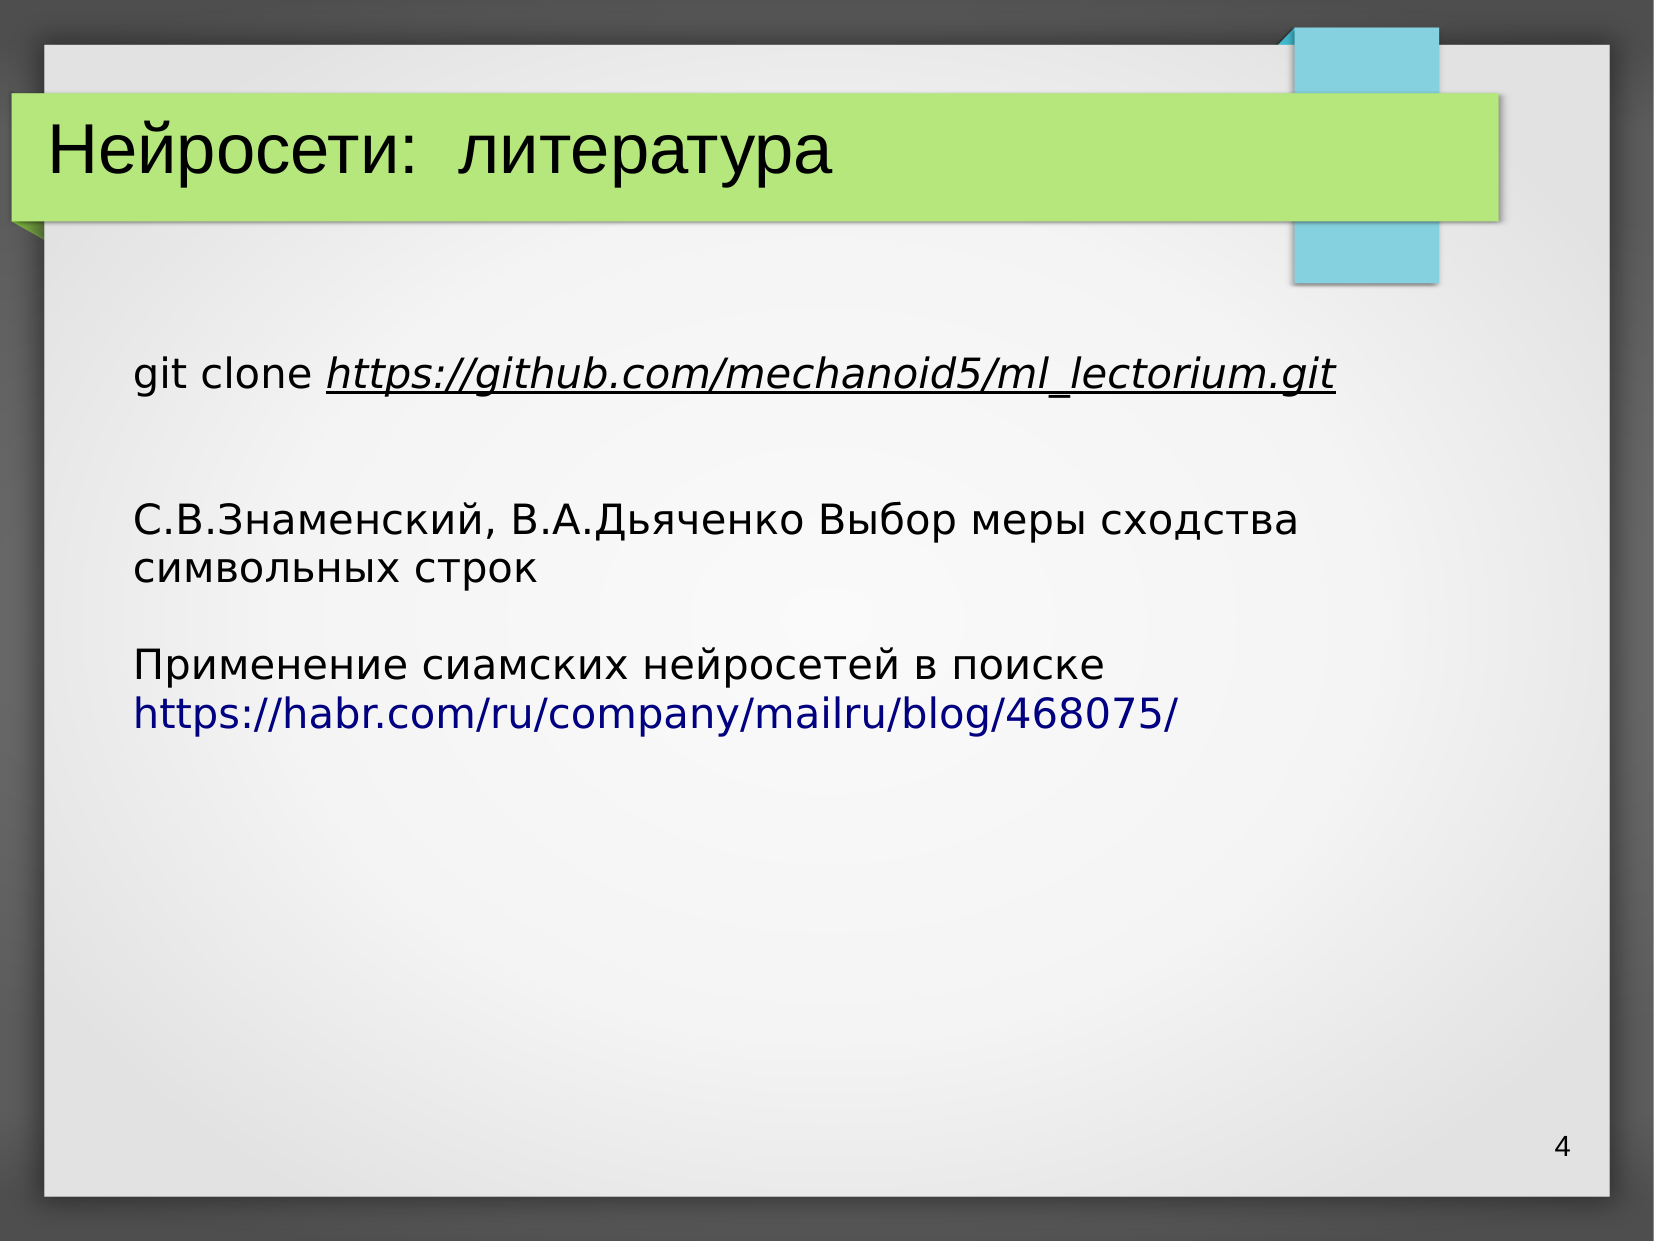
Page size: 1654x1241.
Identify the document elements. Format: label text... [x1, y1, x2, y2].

text_box git clone https://github.com/mechanoid5/ml_lectorium.git С.В.Знаменский, В.А.Дьяченко Выбор меры сходства символьных строк Применение сиамских нейросетей в поиске https://habr.com/ru/company/mailru/blog/468075/ [118, 342, 1595, 1080]
picture [0, 0, 1654, 1241]
title Нейросети: литература [47, 96, 1536, 201]
